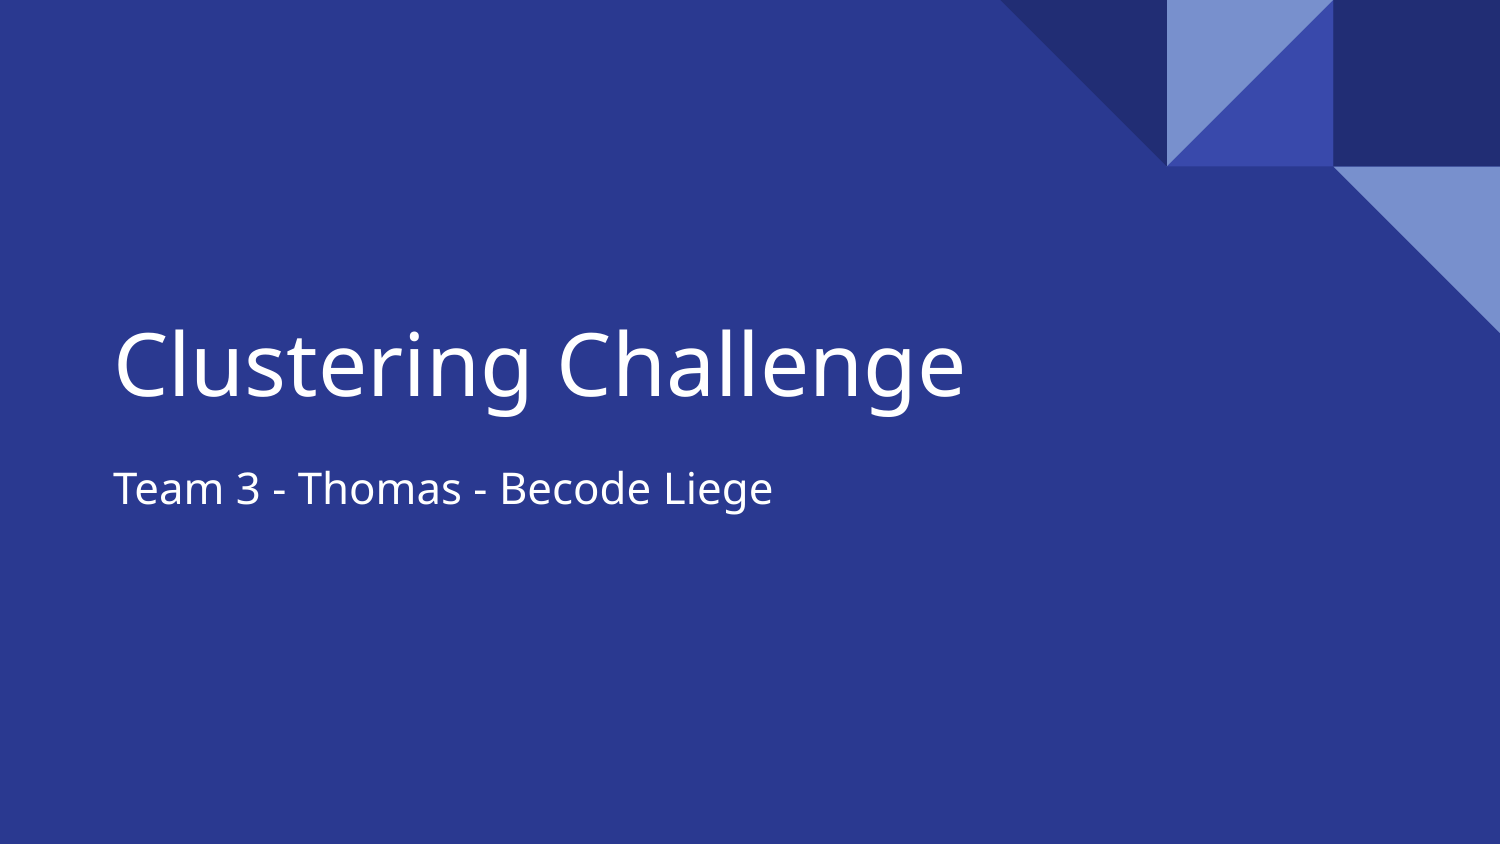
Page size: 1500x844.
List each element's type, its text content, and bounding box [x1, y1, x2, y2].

subtitle Team 3 - Thomas - Becode Liege [98, 445, 1447, 517]
title Clustering Challenge [98, 291, 1447, 429]
